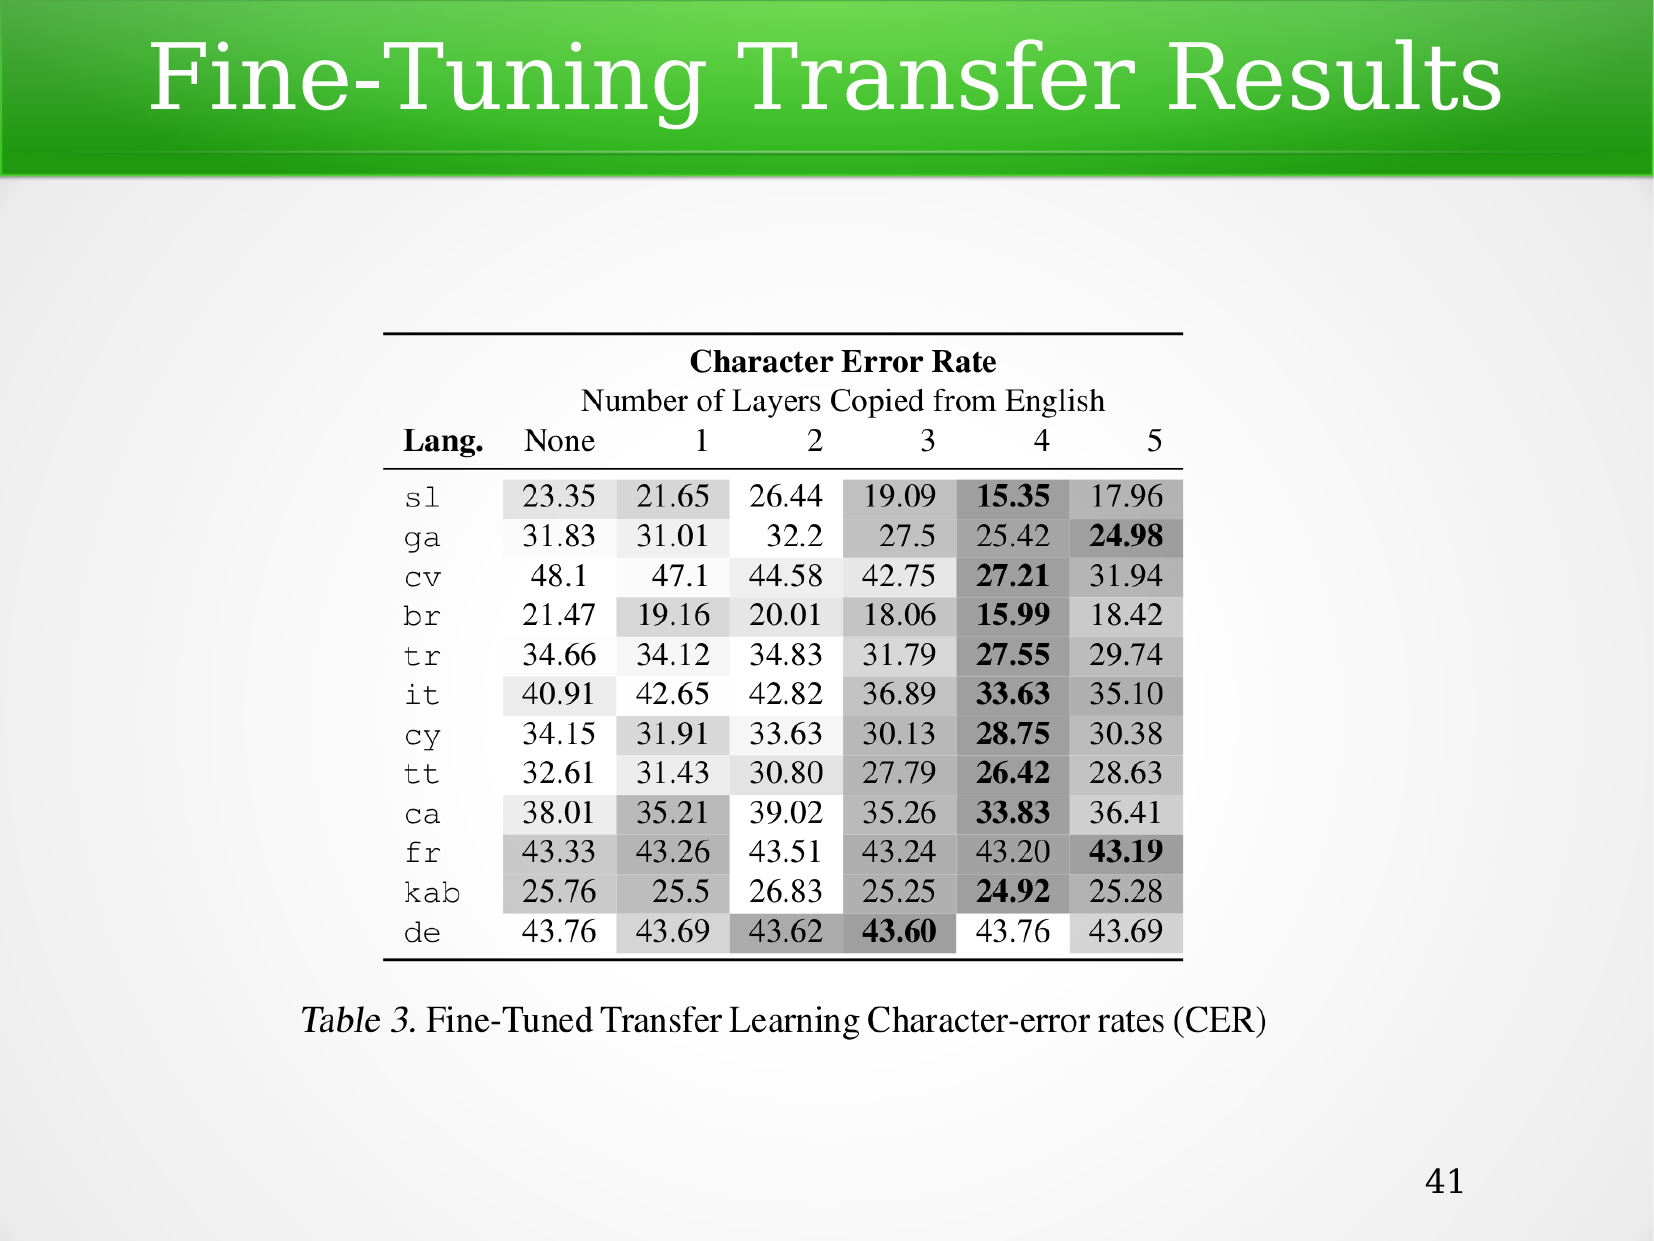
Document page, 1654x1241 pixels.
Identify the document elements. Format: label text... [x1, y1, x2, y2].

picture [0, 0, 1654, 1241]
title Fine-Tuning Transfer Results [82, 11, 1571, 154]
